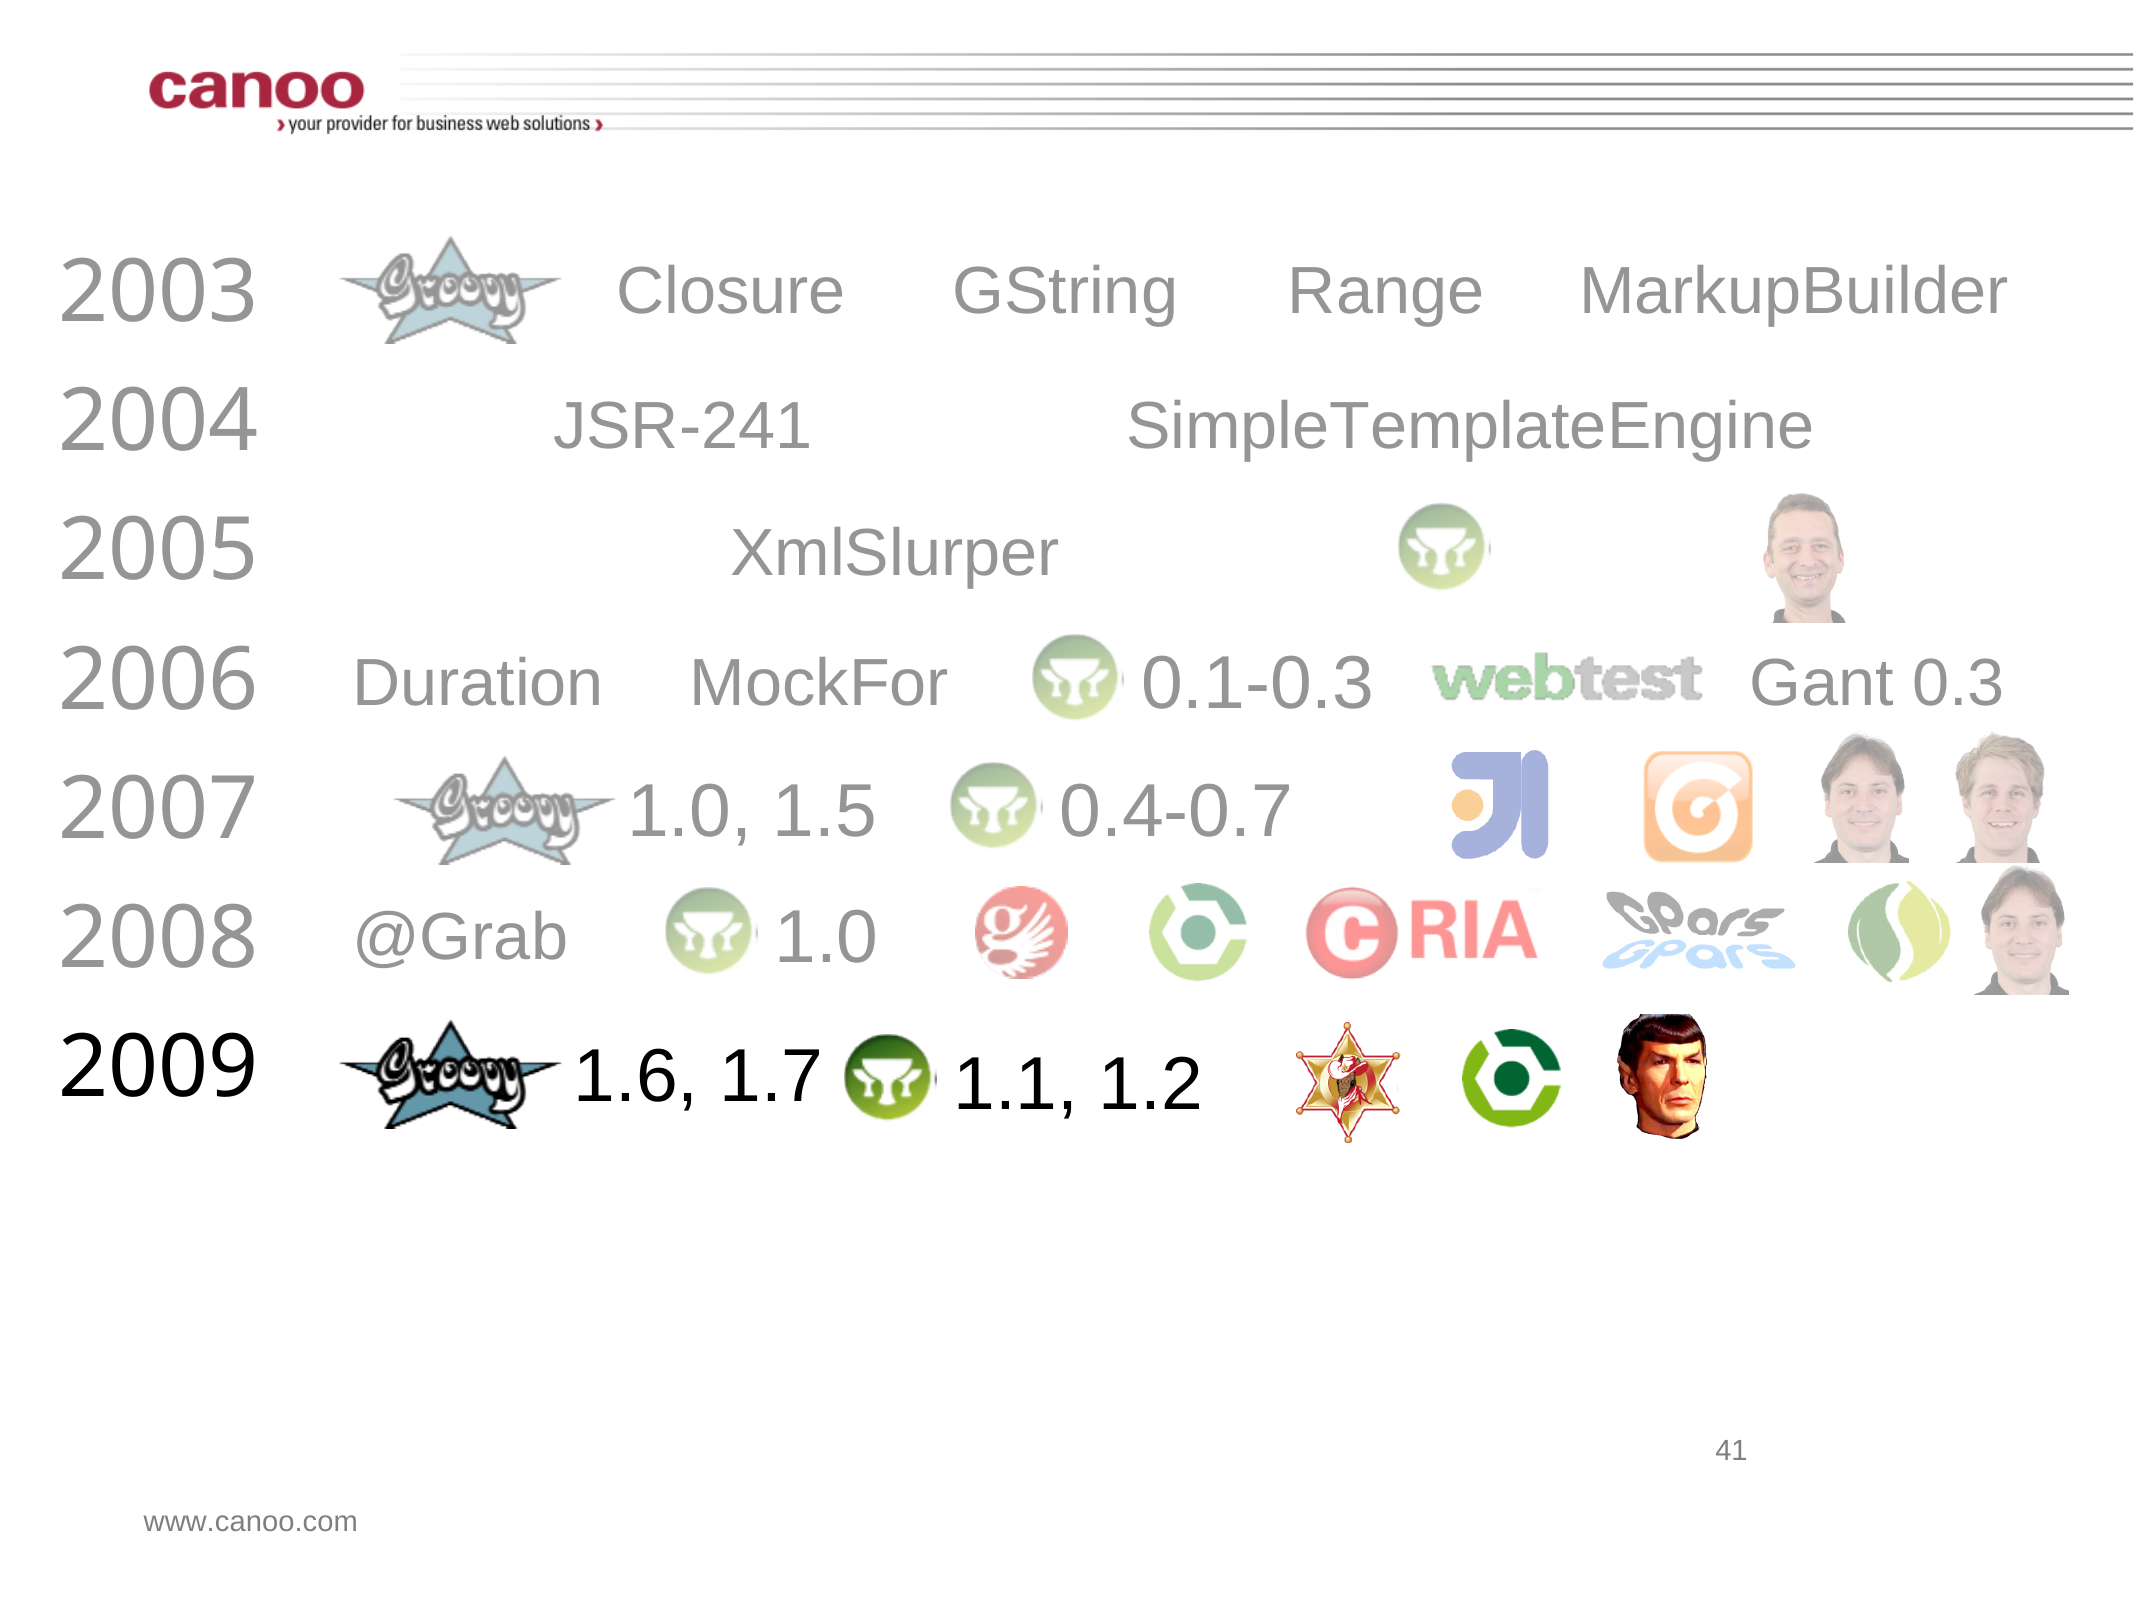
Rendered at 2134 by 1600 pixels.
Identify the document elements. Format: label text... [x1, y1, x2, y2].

picture [37, 225, 2101, 1129]
picture [1462, 1029, 1561, 1128]
text_box 1.1, 1.2 [938, 1026, 1219, 1132]
picture [1616, 1014, 1707, 1140]
picture [1296, 1022, 1409, 1143]
text_box 2009 [43, 1013, 297, 1122]
text_box 1.6, 1.7 [559, 1018, 839, 1124]
picture [0, 21, 2134, 188]
text_box <number> [1705, 1423, 1758, 1474]
picture [844, 1034, 937, 1124]
